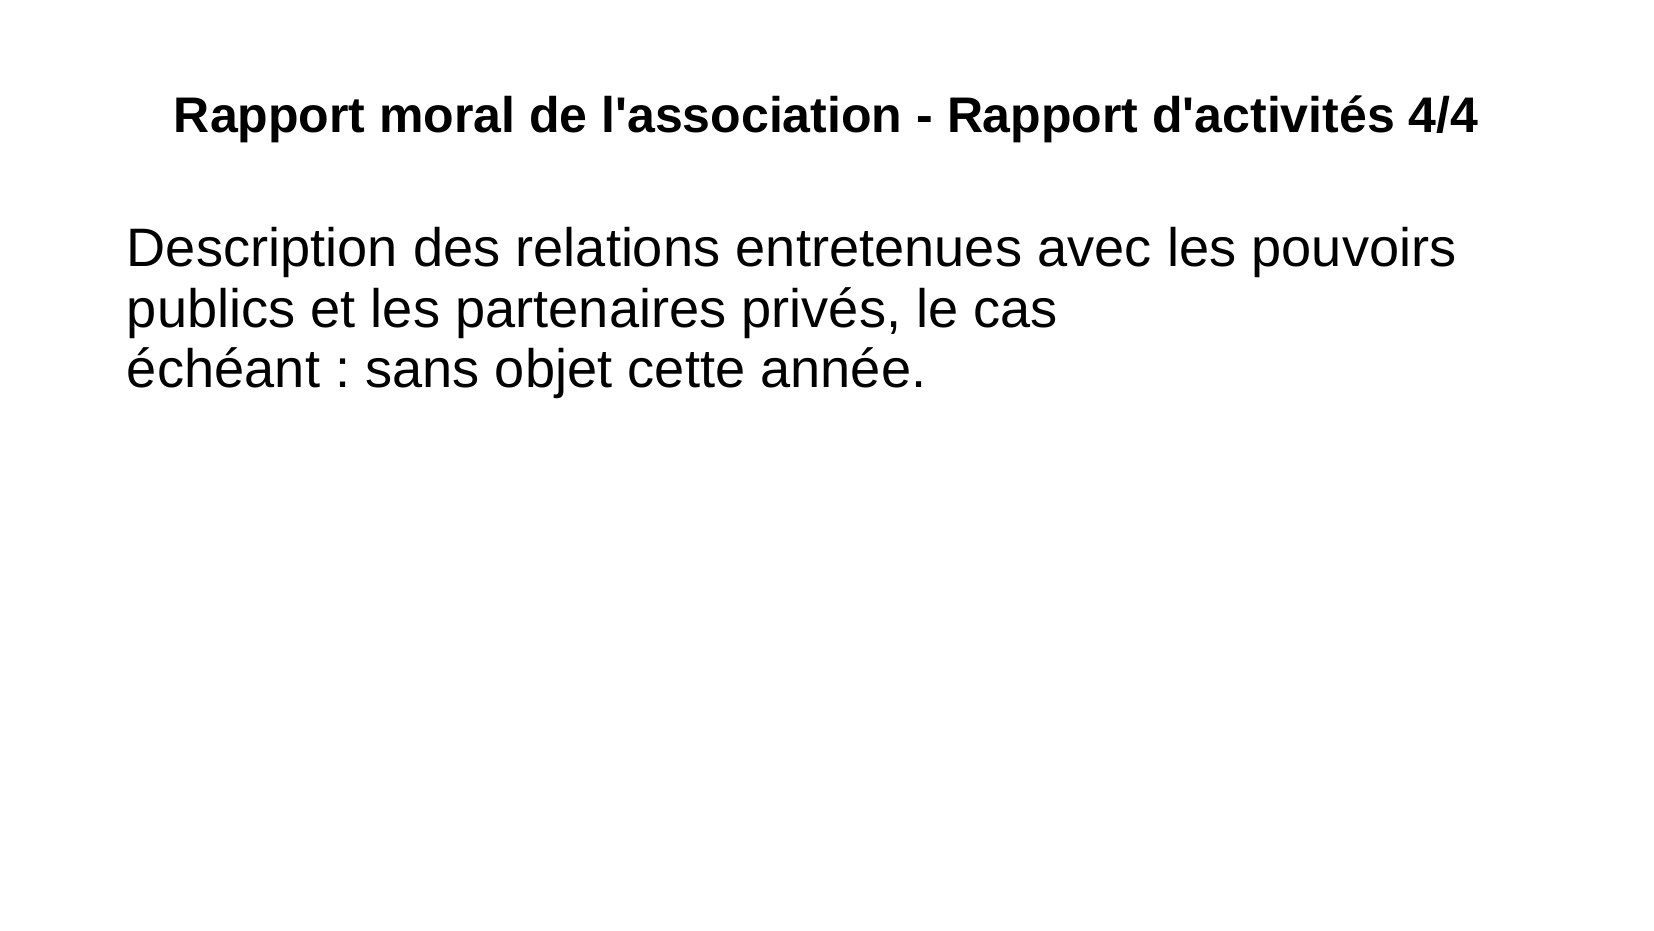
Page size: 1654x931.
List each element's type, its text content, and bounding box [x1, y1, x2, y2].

list Description des relations entretenues avec les pouvoirs publics et les partenaires privés, le cas échéant : sans objet cette année. [82, 217, 1571, 758]
title Rapport moral de l'association - Rapport d'activités 4/4 [82, 37, 1571, 193]
